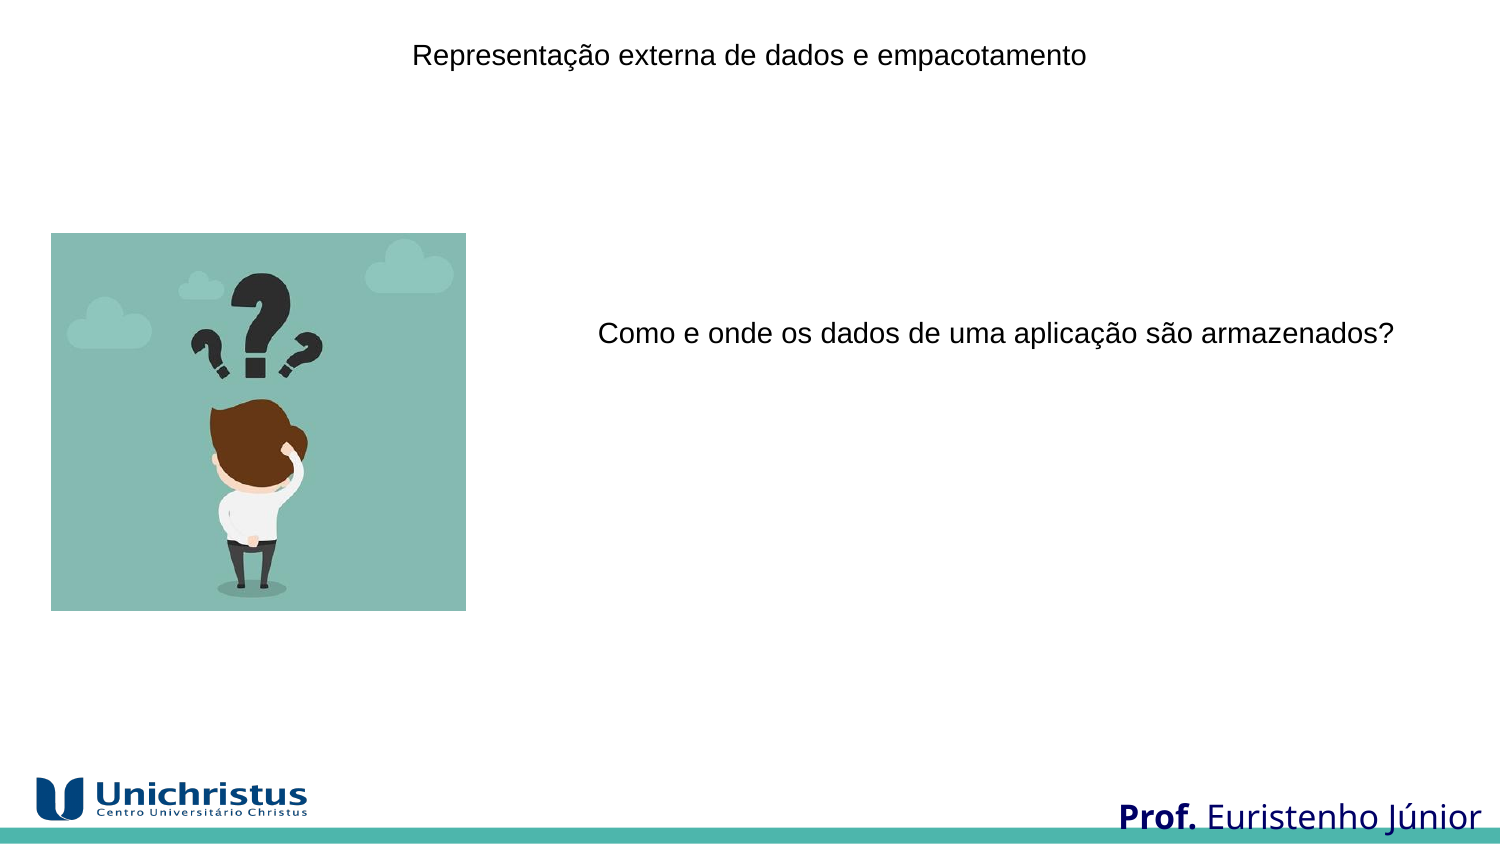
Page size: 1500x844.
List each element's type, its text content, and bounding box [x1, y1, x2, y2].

picture [32, 775, 311, 822]
picture [51, 233, 466, 611]
list Como e onde os dados de uma aplicação são armazenados? [544, 152, 1449, 750]
title Representação externa de dados e empacotamento [51, 20, 1449, 137]
